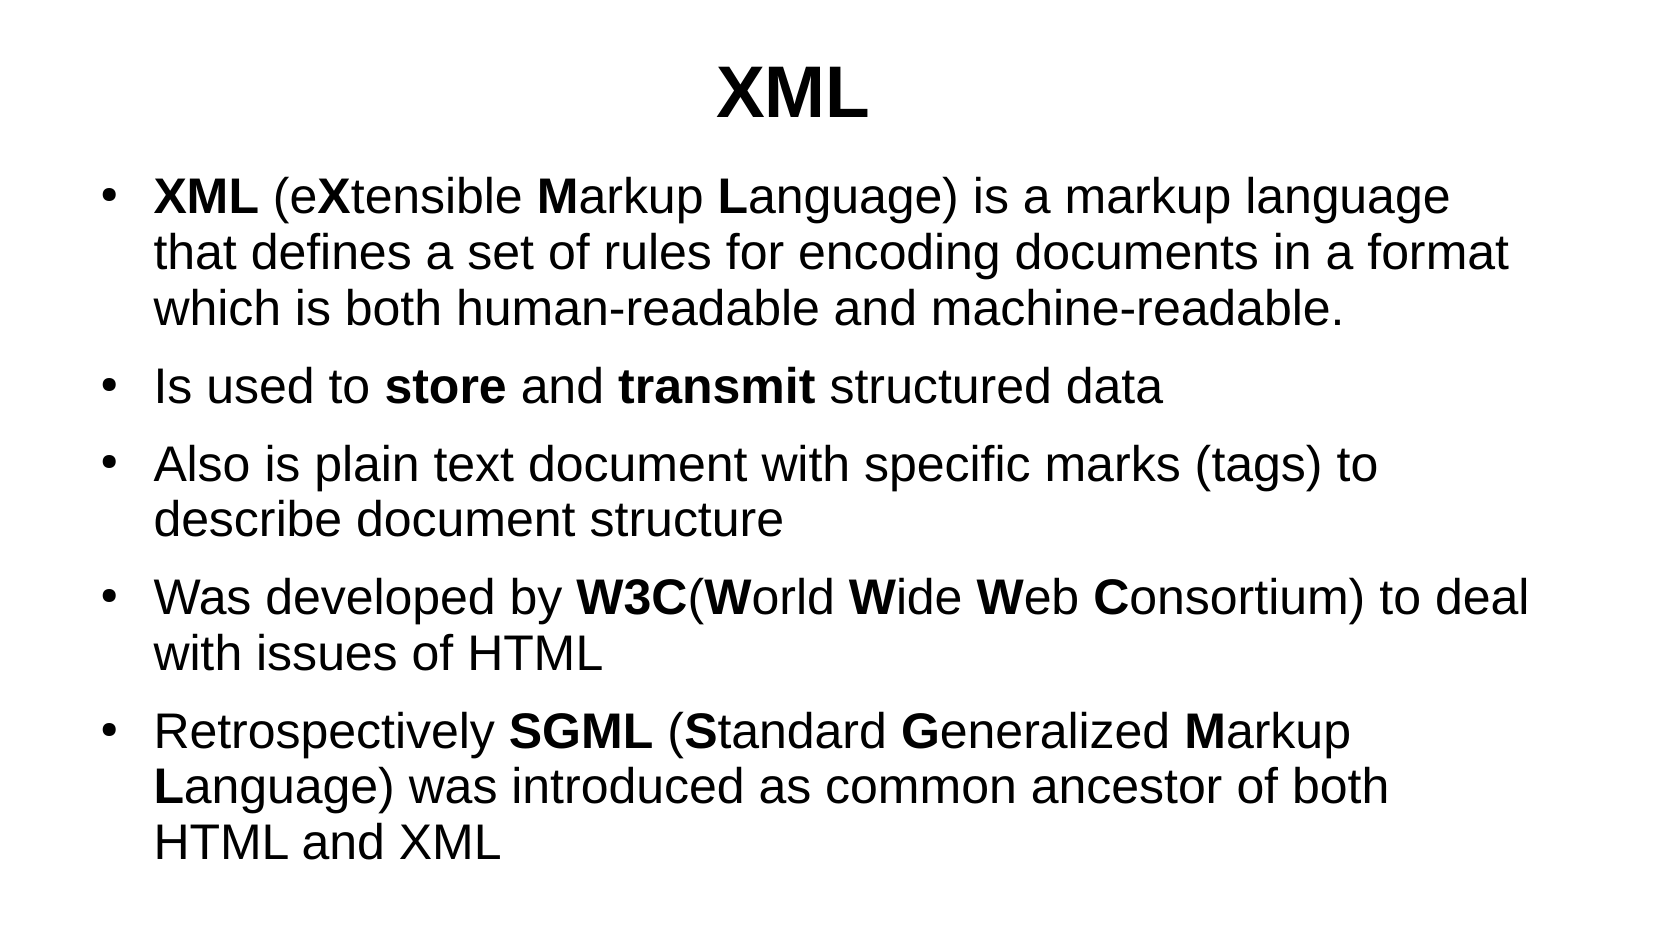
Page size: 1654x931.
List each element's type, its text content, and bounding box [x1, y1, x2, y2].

title XML [82, 37, 1571, 147]
list XML (eXtensible Markup Language) is a markup language that defines a set of rules for encoding documents in a format which is both human-readable and machine-readable. Is used to store and transmit structured data Also is plain text document with specific marks (tags) to describe document structure Was developed by W3C(World Wide Web Consortium) to deal with issues of HTML Retrospectively SGML (Standard Generalized Markup Language) was introduced as common ancestor of both HTML and XML [82, 168, 1538, 889]
